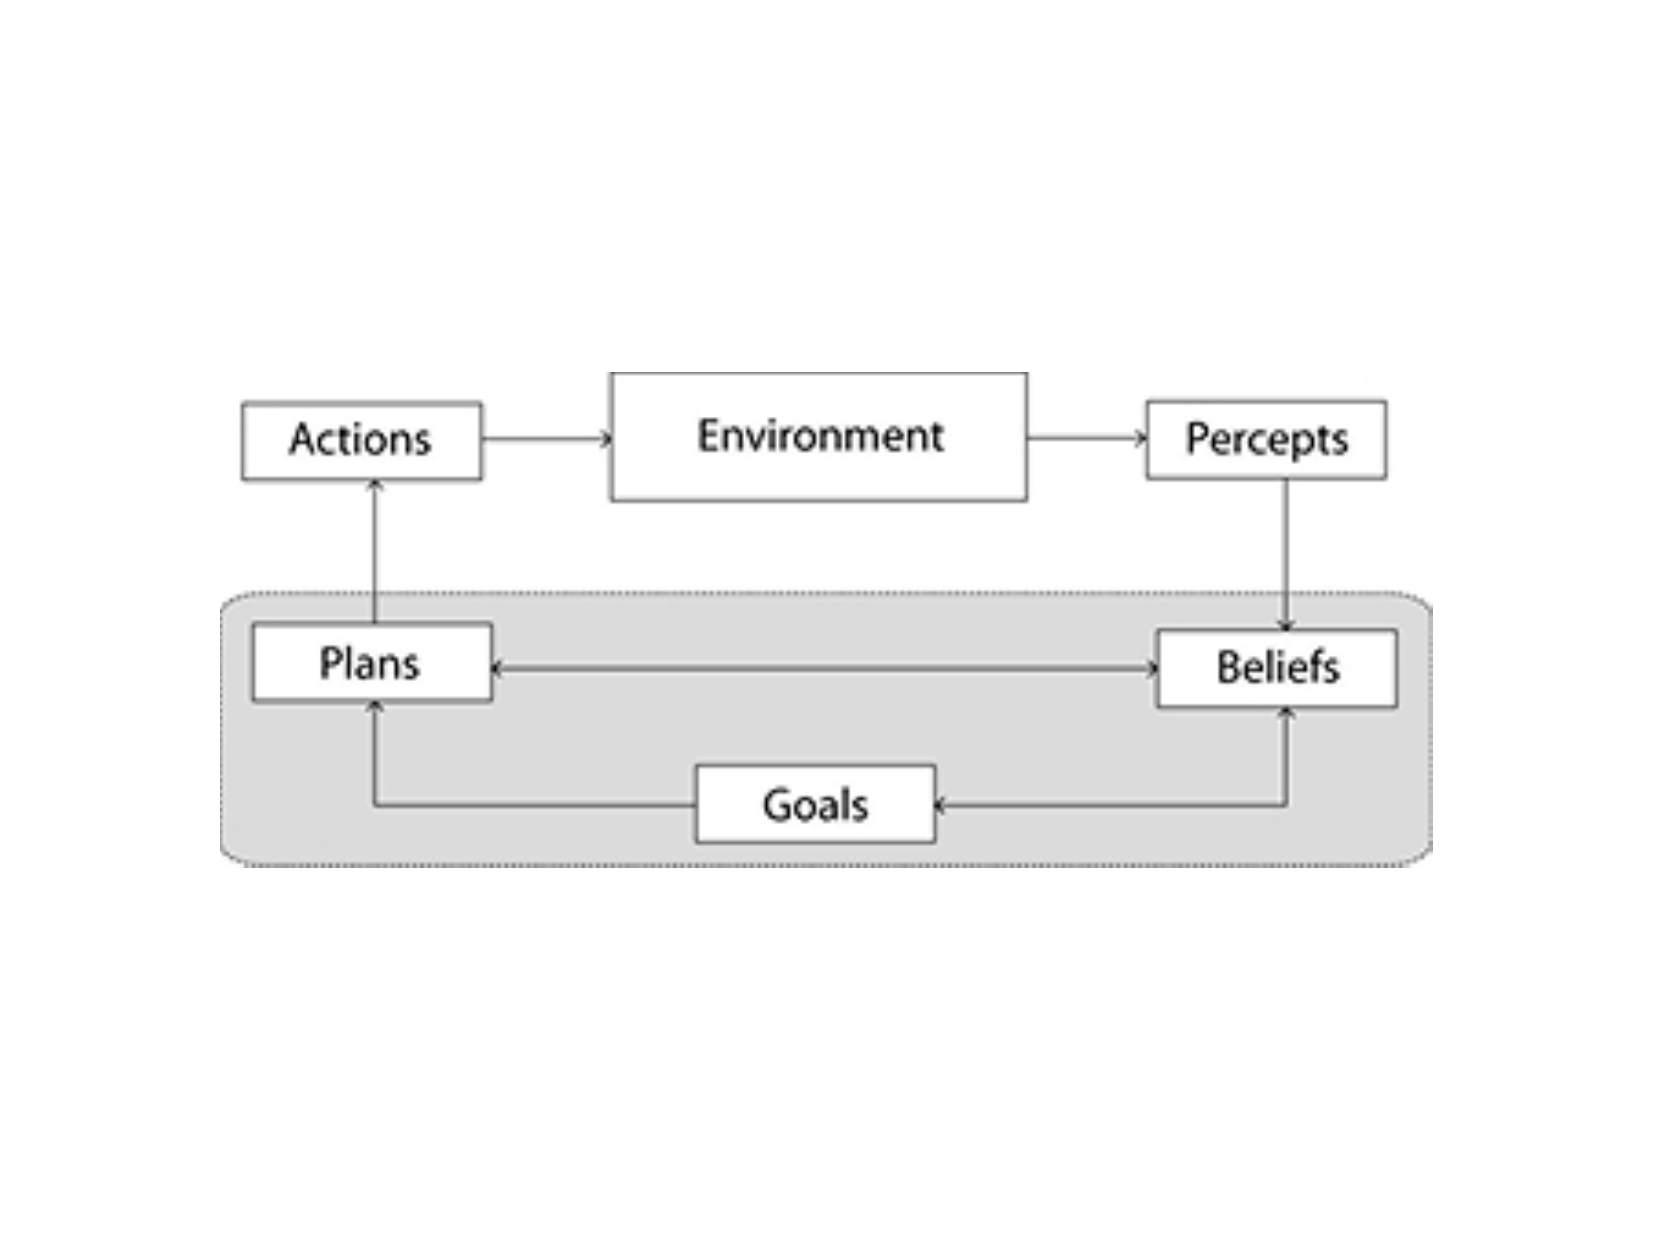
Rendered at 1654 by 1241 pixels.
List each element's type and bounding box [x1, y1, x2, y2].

picture [220, 372, 1433, 868]
